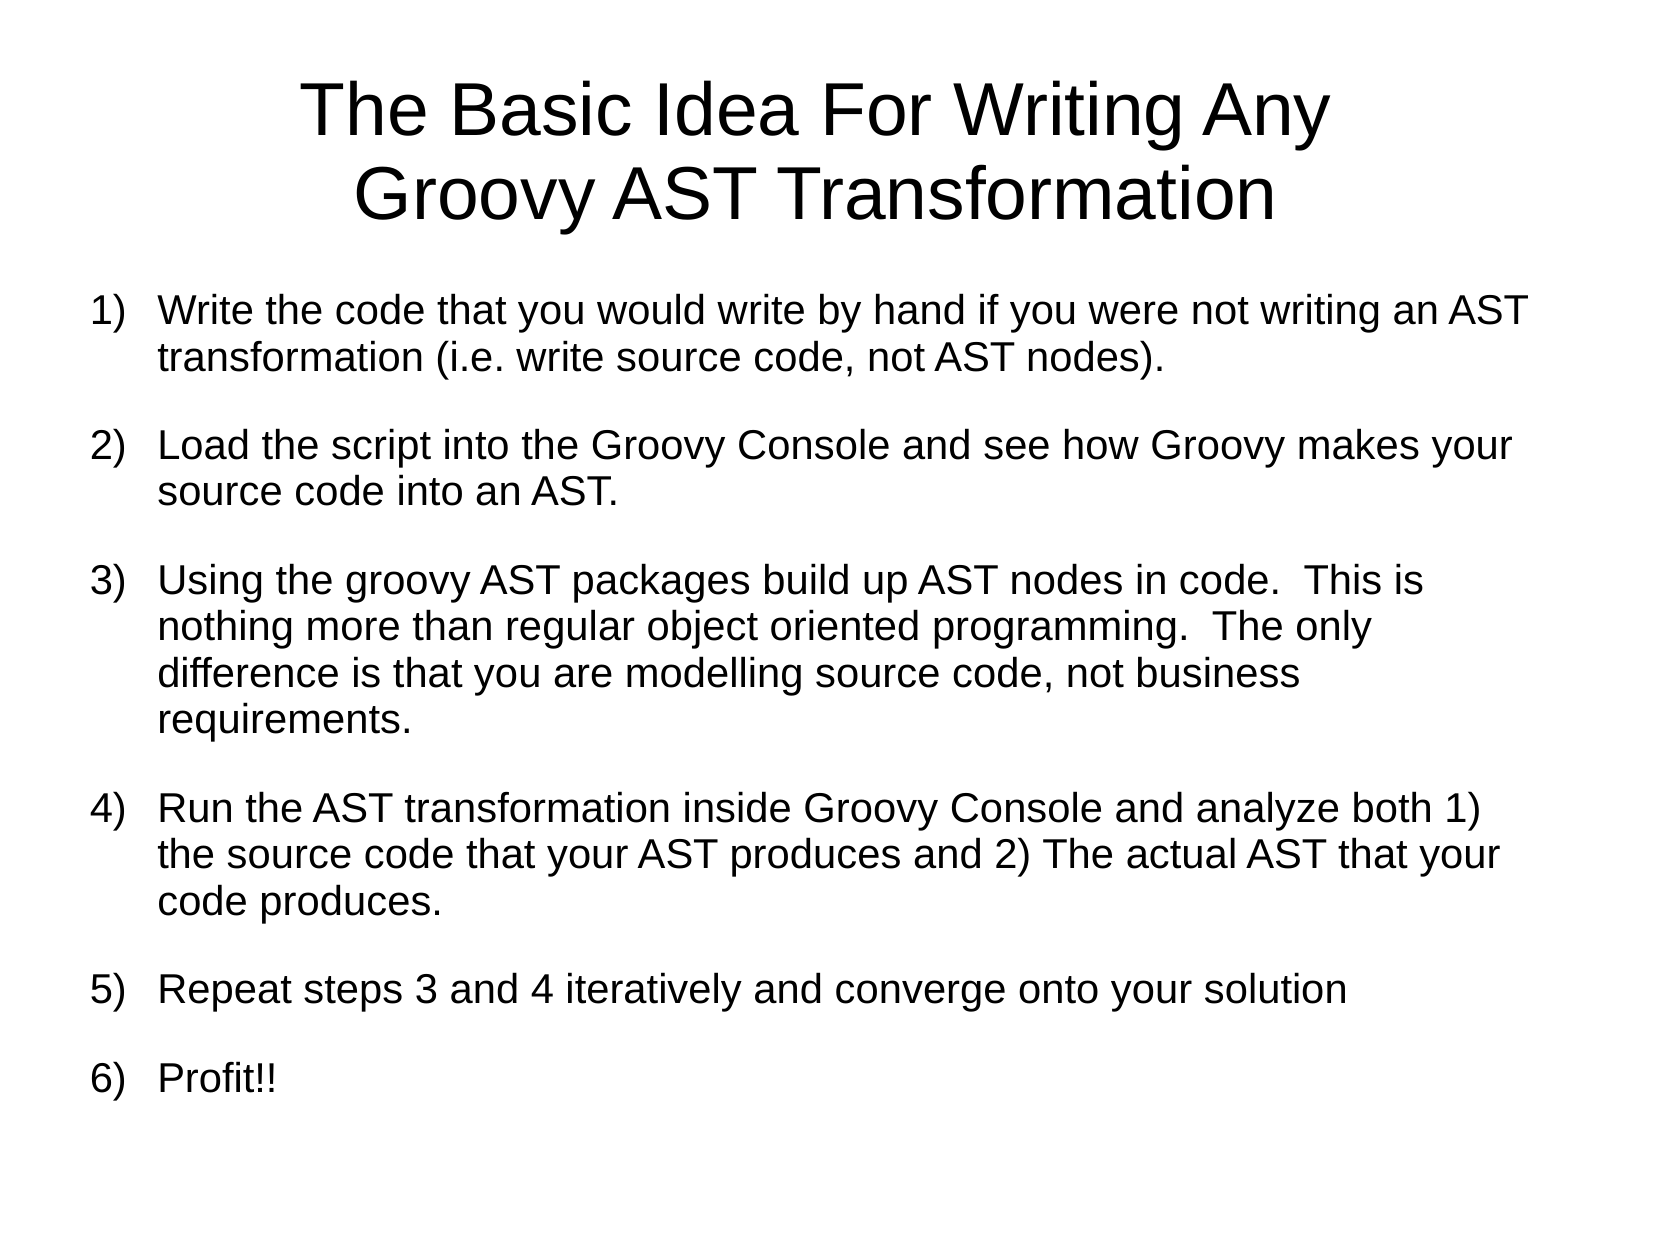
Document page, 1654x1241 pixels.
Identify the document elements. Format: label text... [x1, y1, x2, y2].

text_box The Basic Idea For Writing Any Groovy AST Transformation [285, 60, 1351, 243]
text_box Write the code that you would write by hand if you were not writing an AST transformation (i.e. write source code, not AST nodes). Load the script into the Groovy Console and see how Groovy makes your source code into an AST. Using the groovy AST packages build up AST nodes in code. This is nothing more than regular object oriented programming. The only difference is that you are modelling source code, not business requirements. Run the AST transformation inside Groovy Console and analyze both 1) the source code that your AST produces and 2) The actual AST that your code produces. Repeat steps 3 and 4 iteratively and converge onto your solution Profit!! [75, 279, 1546, 1171]
